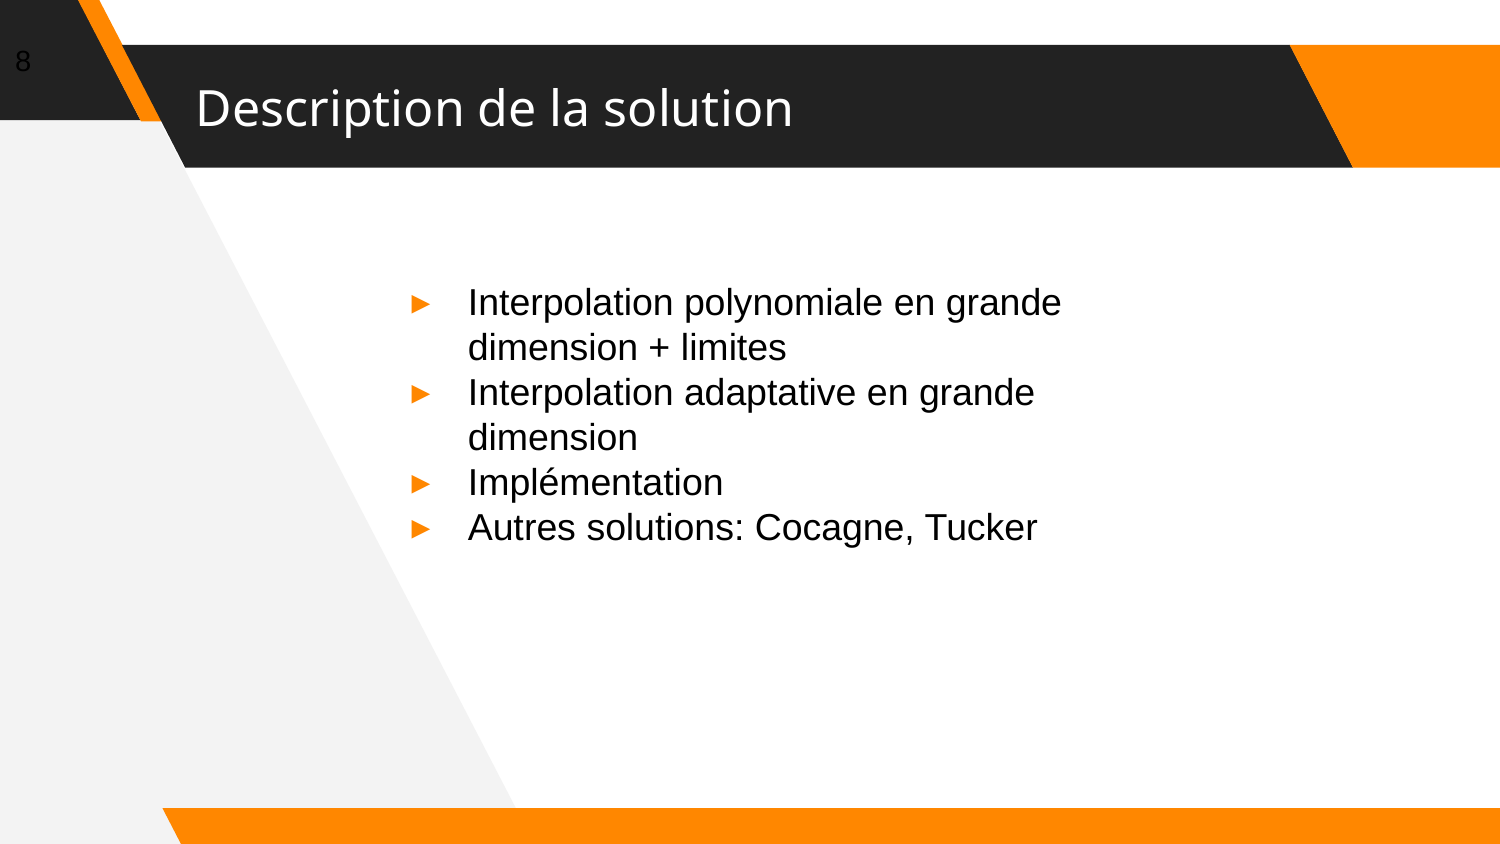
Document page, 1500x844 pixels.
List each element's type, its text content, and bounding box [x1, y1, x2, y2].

list Interpolation polynomiale en grande dimension + limites Interpolation adaptative en grande dimension Implémentation Autres solutions: Cocagne, Tucker [377, 262, 1084, 625]
slide_number <number> [0, 0, 98, 121]
title Description de la solution [180, 44, 1424, 168]
